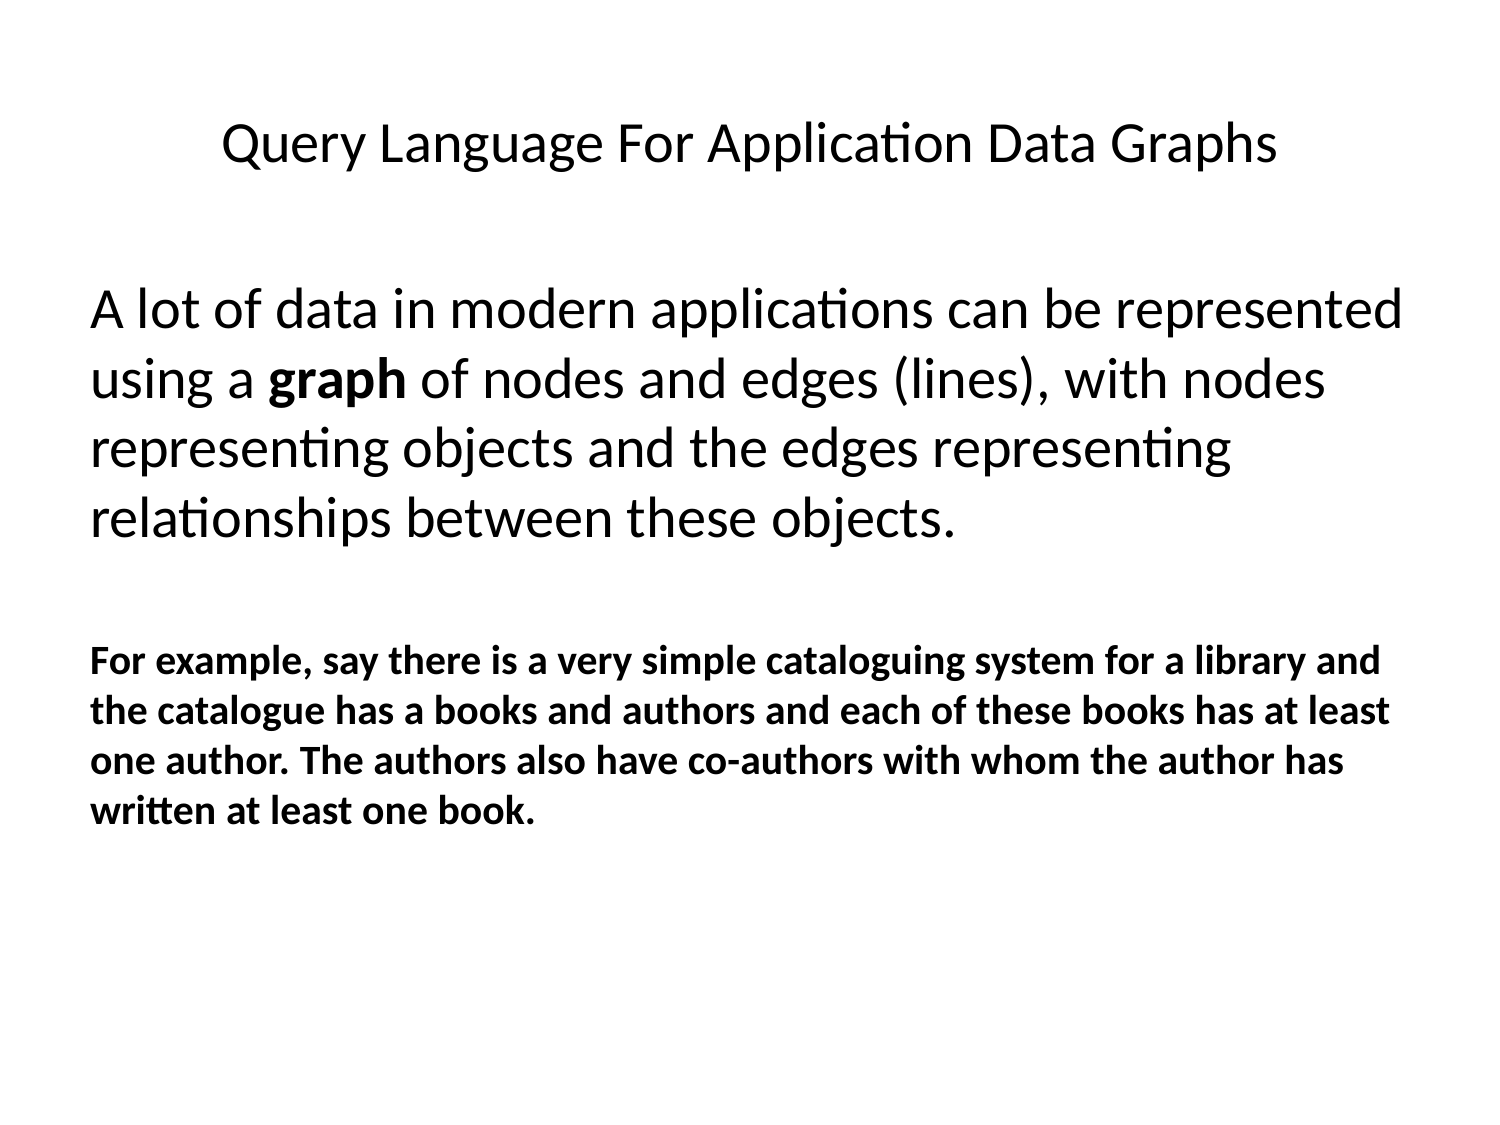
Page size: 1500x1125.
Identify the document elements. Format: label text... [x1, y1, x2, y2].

title Query Language For Application Data Graphs [75, 45, 1426, 233]
list A lot of data in modern applications can be represented using a graph of nodes and edges (lines), with nodes representing objects and the edges representing relationships between these objects. For example, say there is a very simple cataloguing system for a library and the catalogue has a books and authors and each of these books has at least one author. The authors also have co-authors with whom the author has written at least one book. [75, 262, 1426, 1005]
